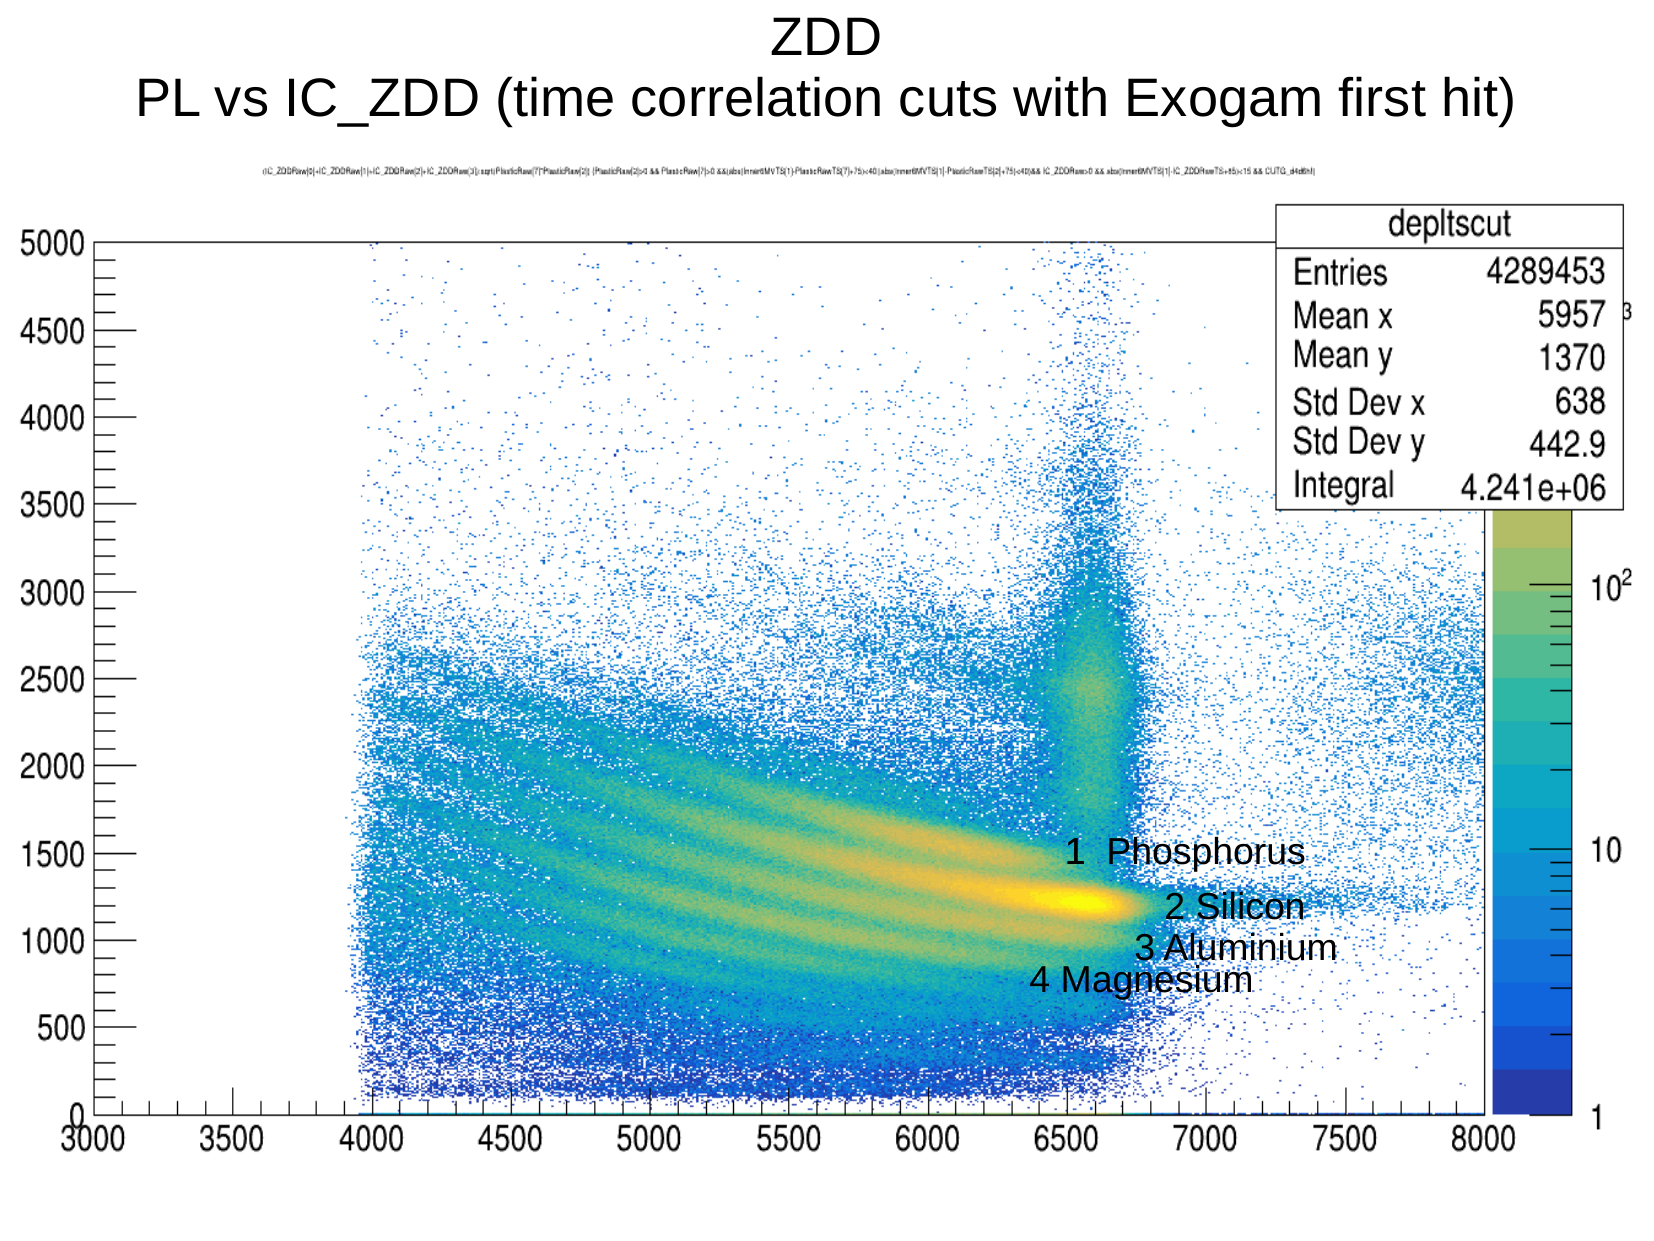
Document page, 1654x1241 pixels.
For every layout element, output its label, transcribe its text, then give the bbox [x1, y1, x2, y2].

title ZDD PL vs IC_ZDD (time correlation cuts with Exogam first hit) [82, 0, 1571, 136]
text_box 4 Magnesium [1014, 950, 1269, 1021]
text_box 2 Silicon [1149, 893, 1321, 918]
text_box 3 Aluminium [1119, 918, 1353, 988]
picture [15, 149, 1640, 1171]
text_box 1 Phosphorus [1050, 823, 1321, 893]
